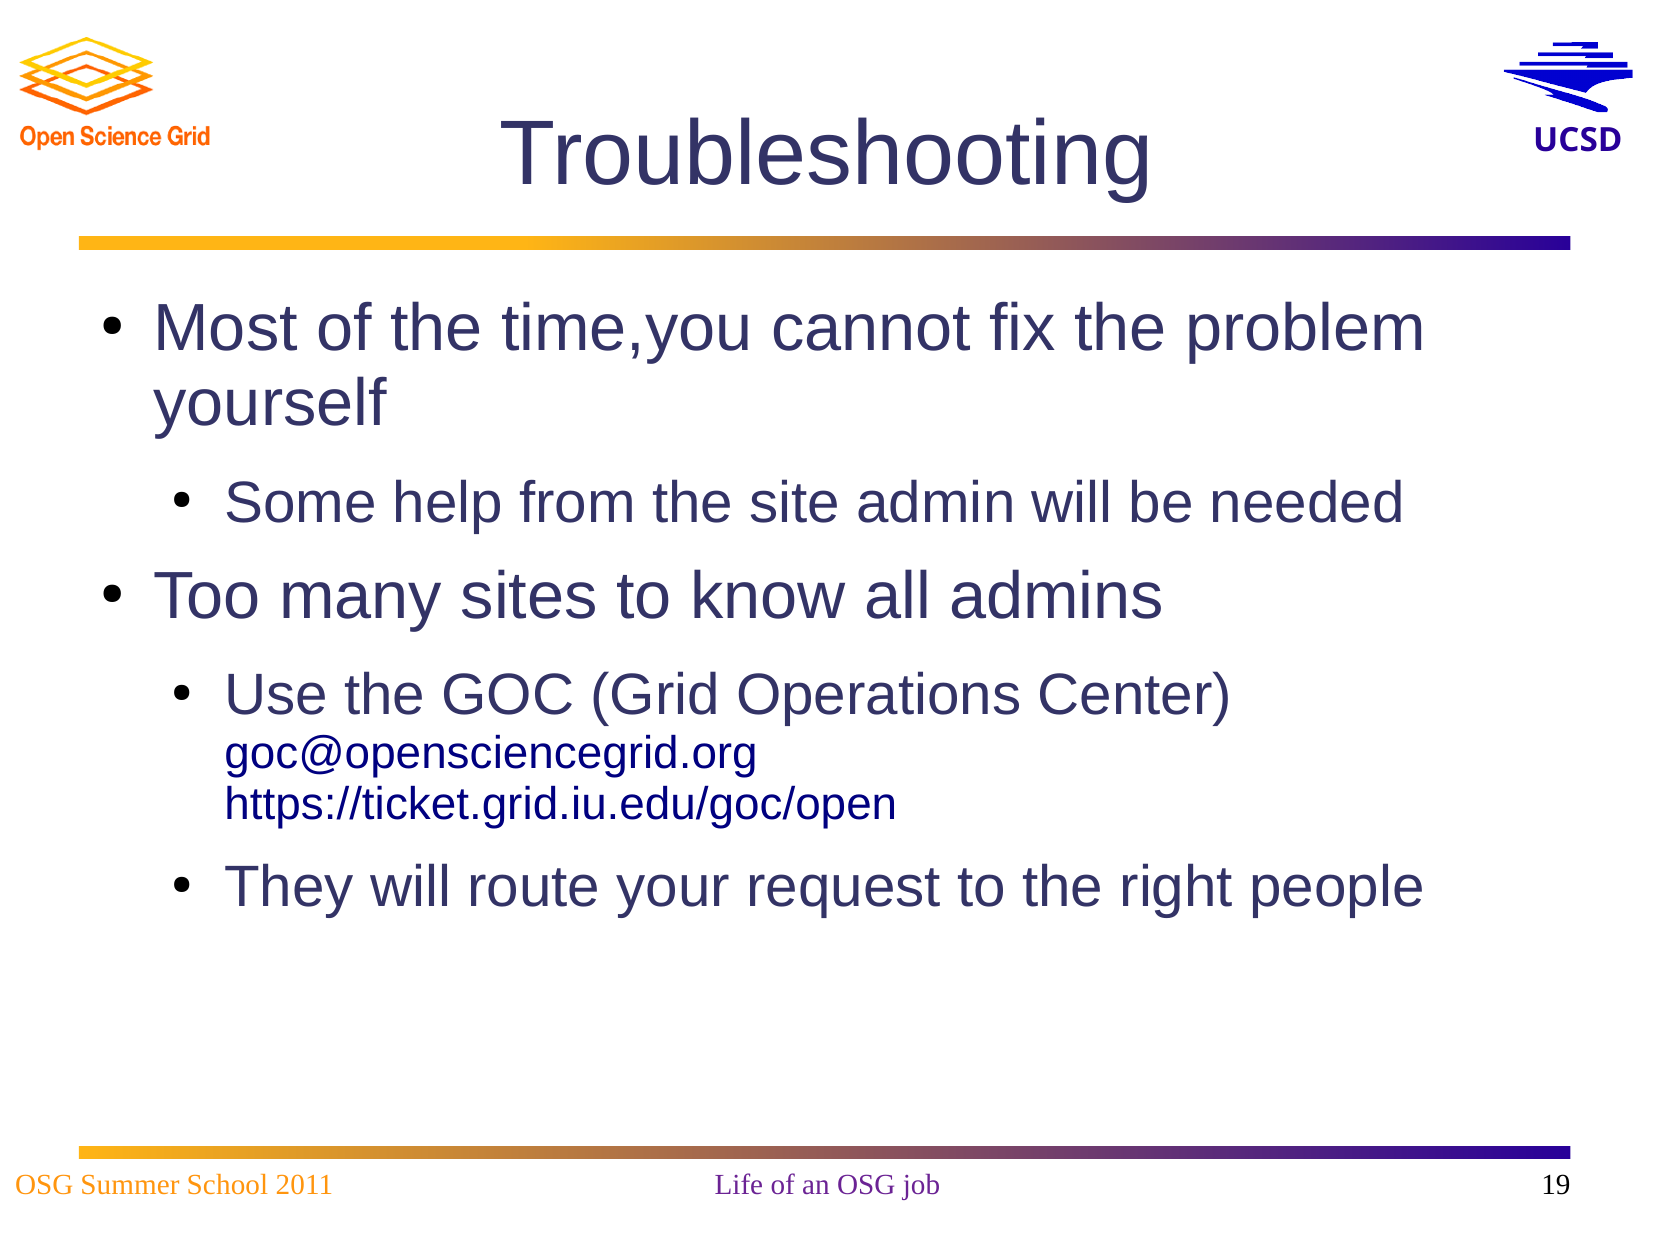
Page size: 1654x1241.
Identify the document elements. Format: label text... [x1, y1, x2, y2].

title Troubleshooting [82, 56, 1571, 250]
picture [1495, 42, 1637, 118]
picture [0, 14, 229, 167]
list Most of the time,you cannot fix the problem yourself Some help from the site admin will be needed Too many sites to know all admins Use the GOC (Grid Operations Center) goc@opensciencegrid.org https://ticket.grid.iu.edu/goc/open They will route your request to the right people [82, 290, 1571, 1109]
